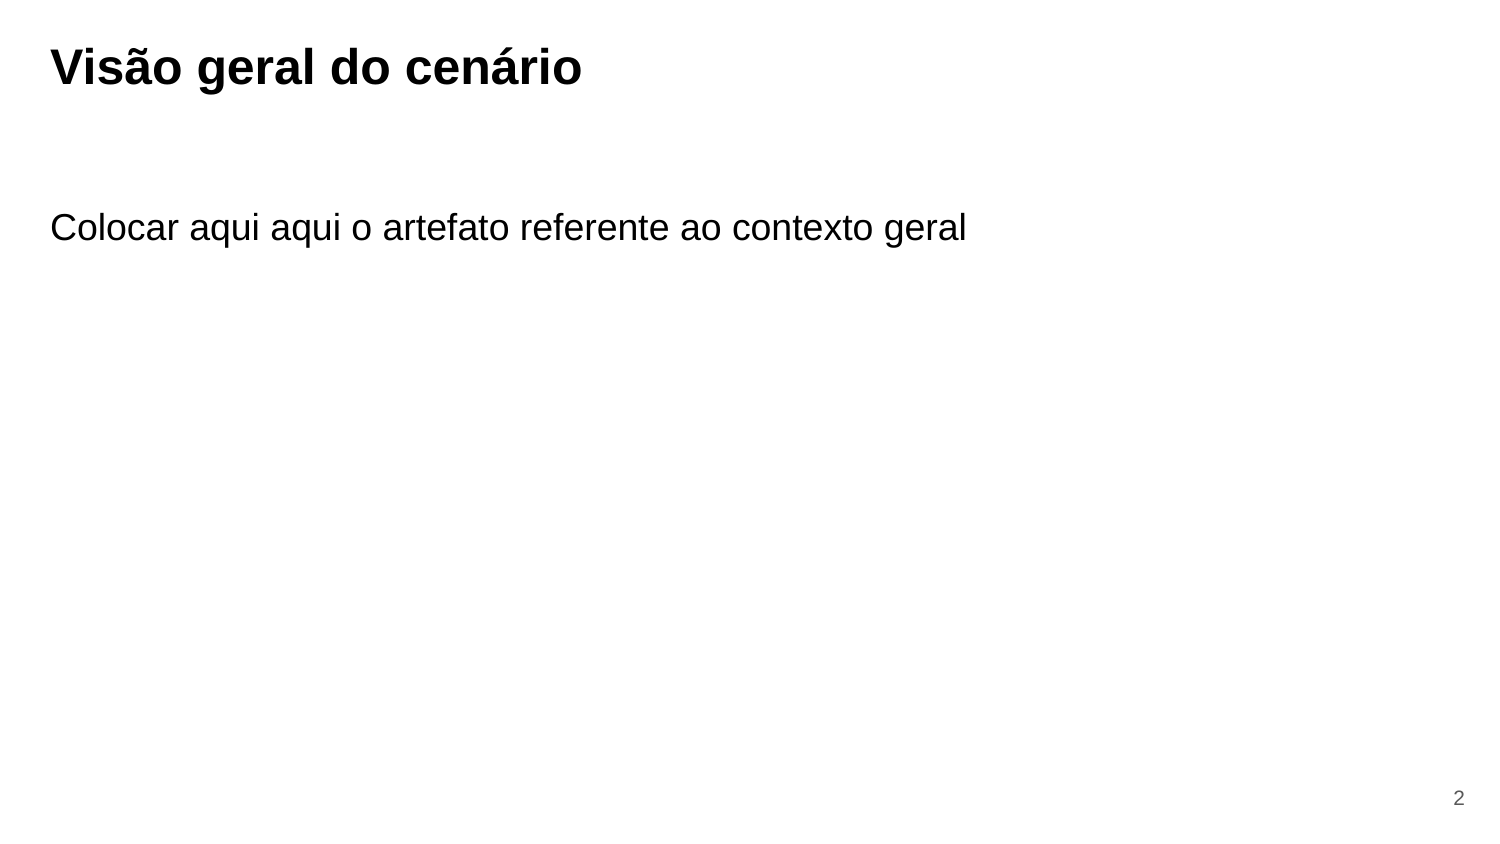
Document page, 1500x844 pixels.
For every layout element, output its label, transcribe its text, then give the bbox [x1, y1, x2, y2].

text_box <number> [1389, 766, 1480, 830]
text_box Visão geral do cenário Colocar aqui aqui o artefato referente ao contexto geral [35, 32, 1489, 766]
